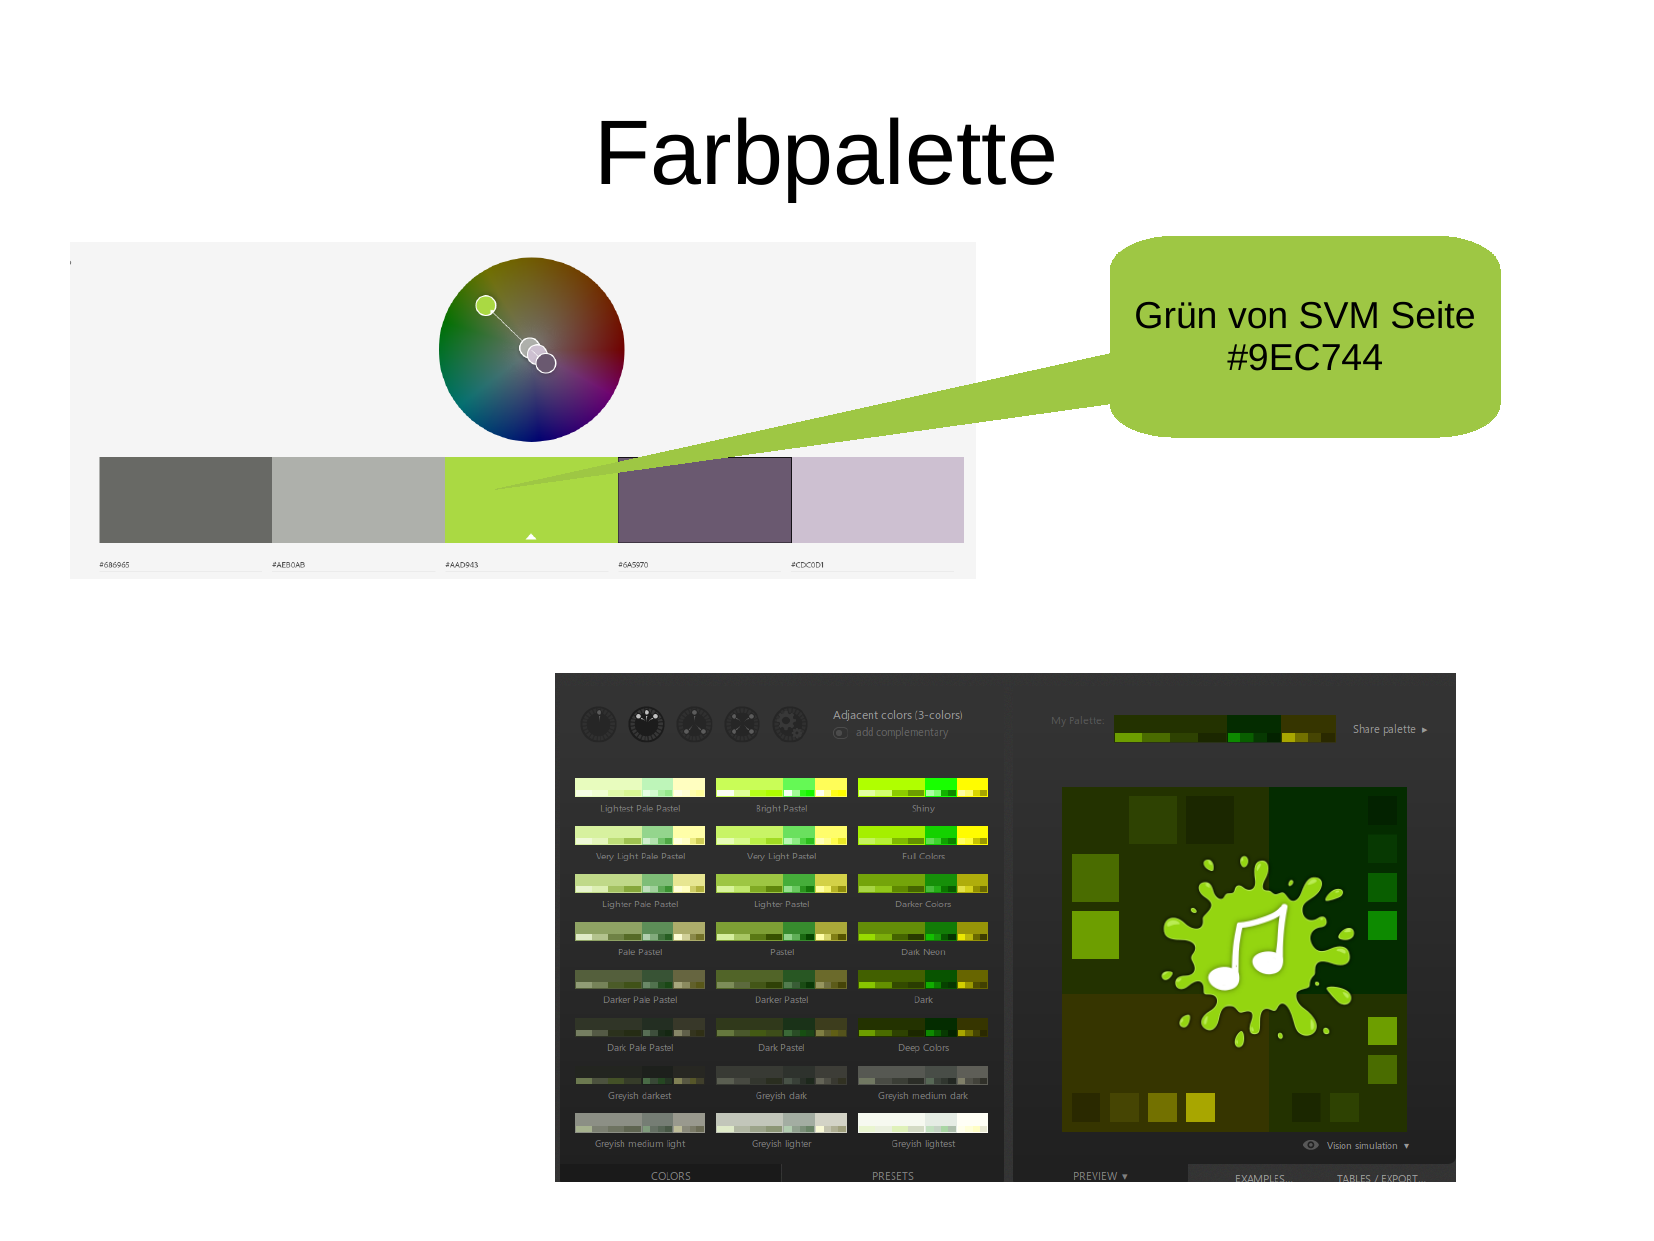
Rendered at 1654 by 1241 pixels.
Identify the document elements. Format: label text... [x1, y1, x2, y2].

picture [555, 673, 1456, 1182]
text_box Grün von SVM Seite #9EC744 [495, 236, 1501, 490]
picture [70, 242, 976, 579]
title Farbpalette [82, 49, 1571, 257]
